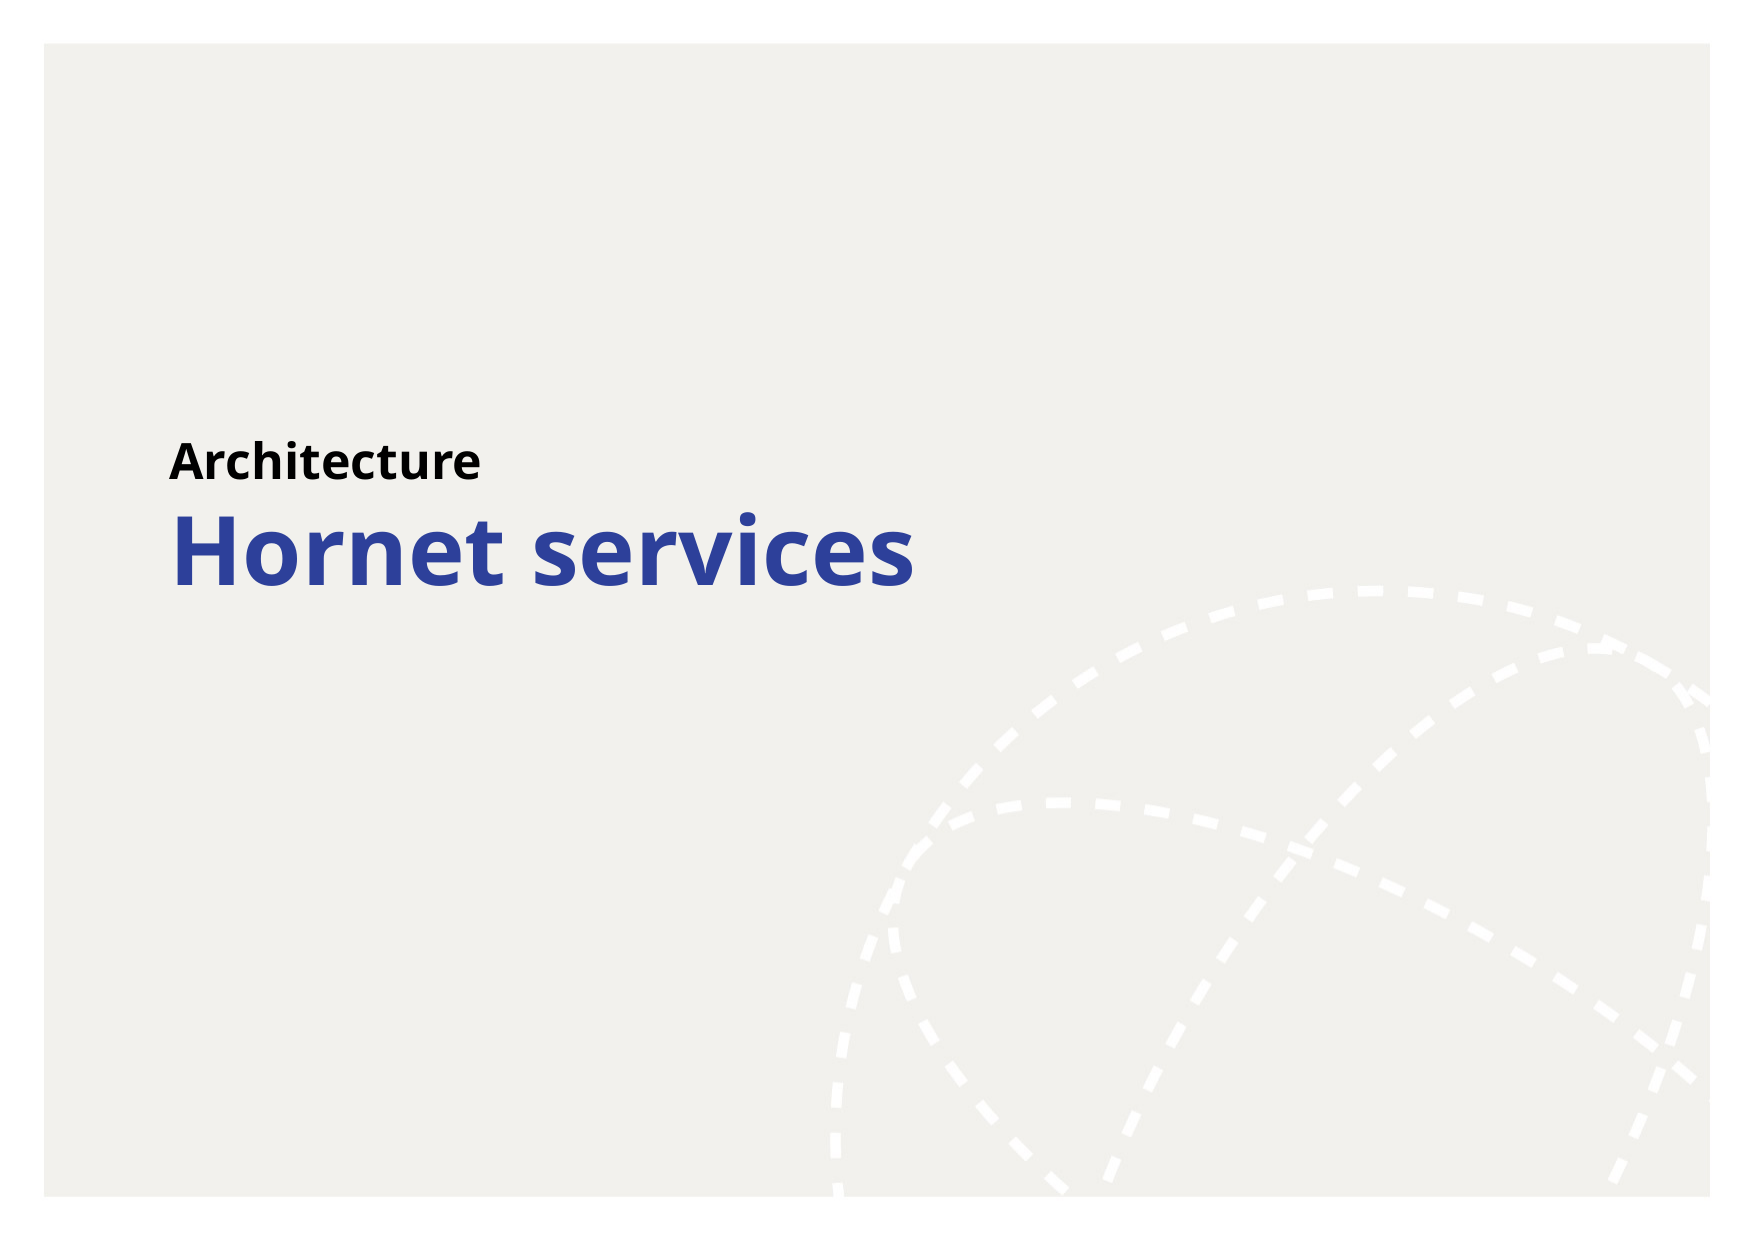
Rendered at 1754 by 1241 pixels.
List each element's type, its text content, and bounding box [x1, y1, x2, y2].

picture [0, 0, 1754, 1241]
text_box Architecture Hornet services [152, 421, 1642, 667]
